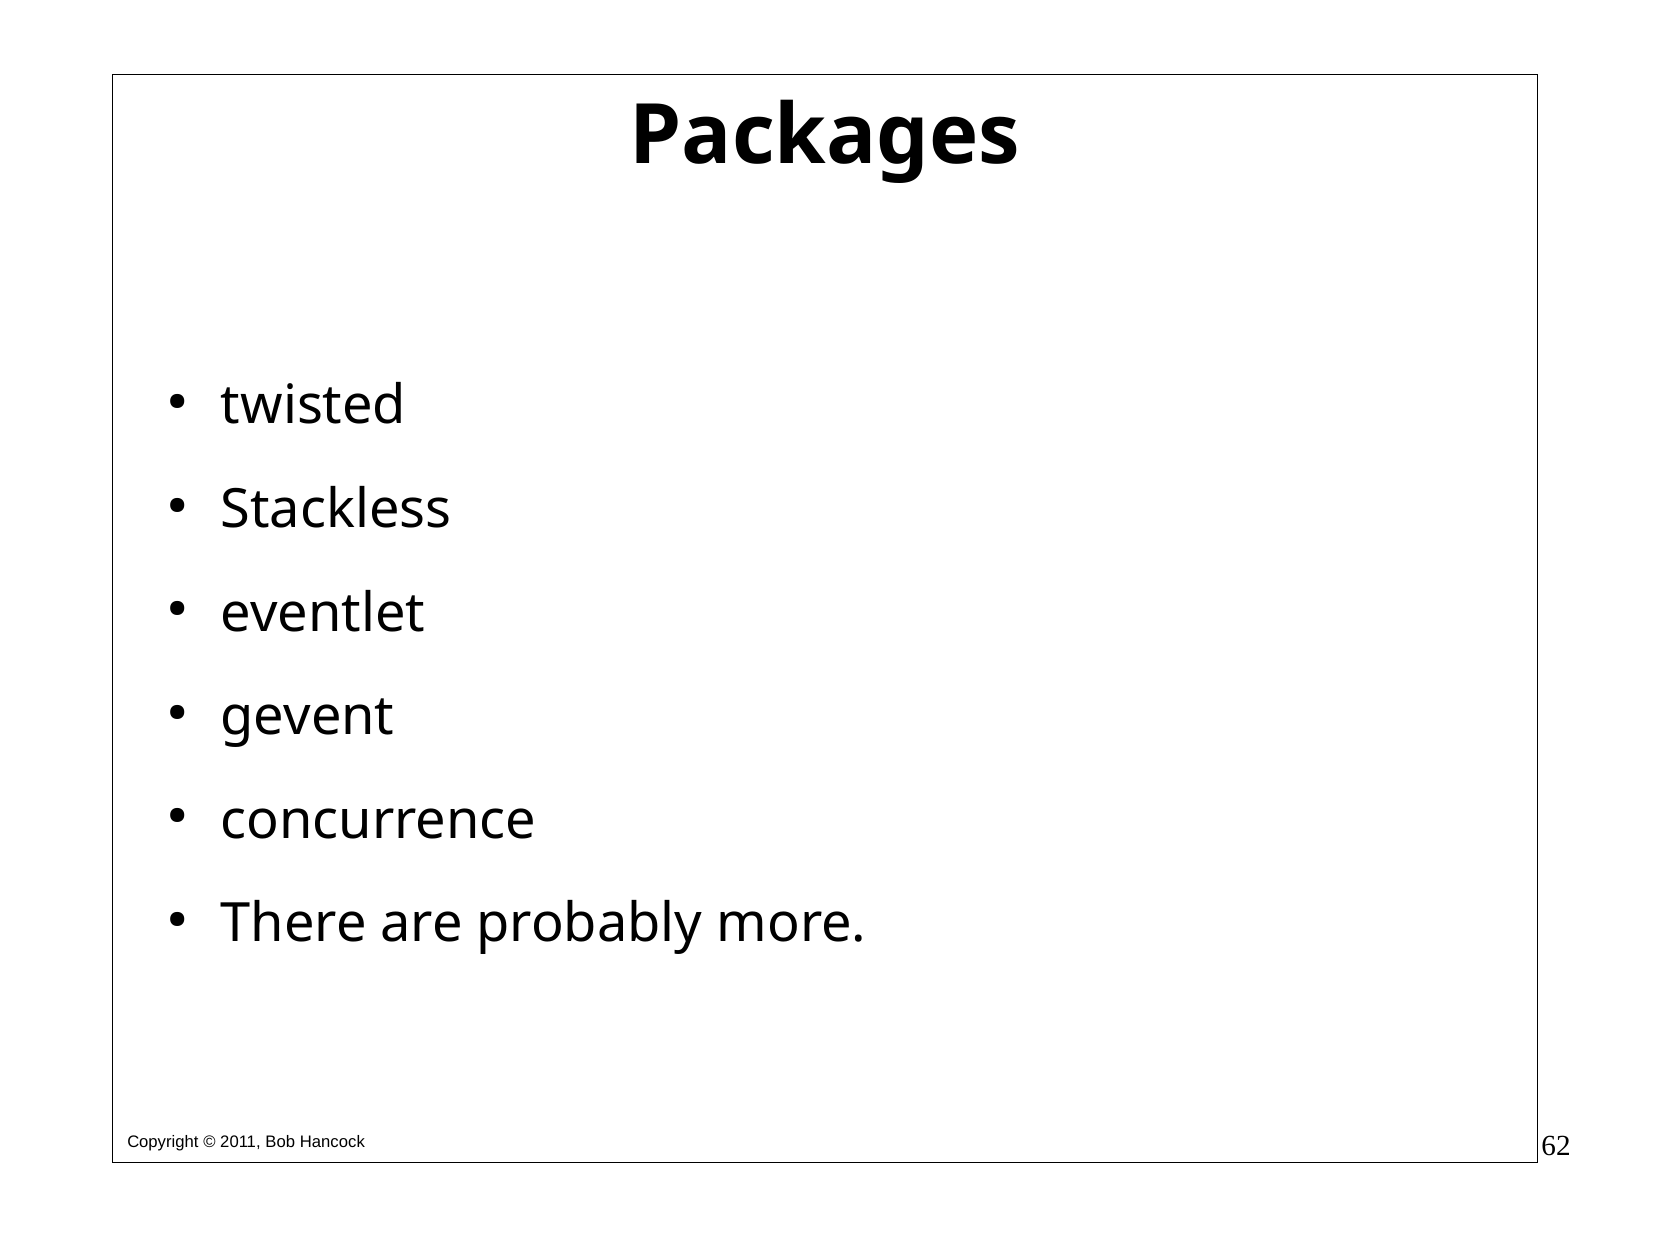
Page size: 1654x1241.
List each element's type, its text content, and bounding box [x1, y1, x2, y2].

title Packages [112, 75, 1538, 188]
text_box Copyright © 2011, Bob Hancock [112, 1125, 381, 1159]
list twisted Stackless eventlet gevent concurrence There are probably more. [150, 262, 1501, 1126]
